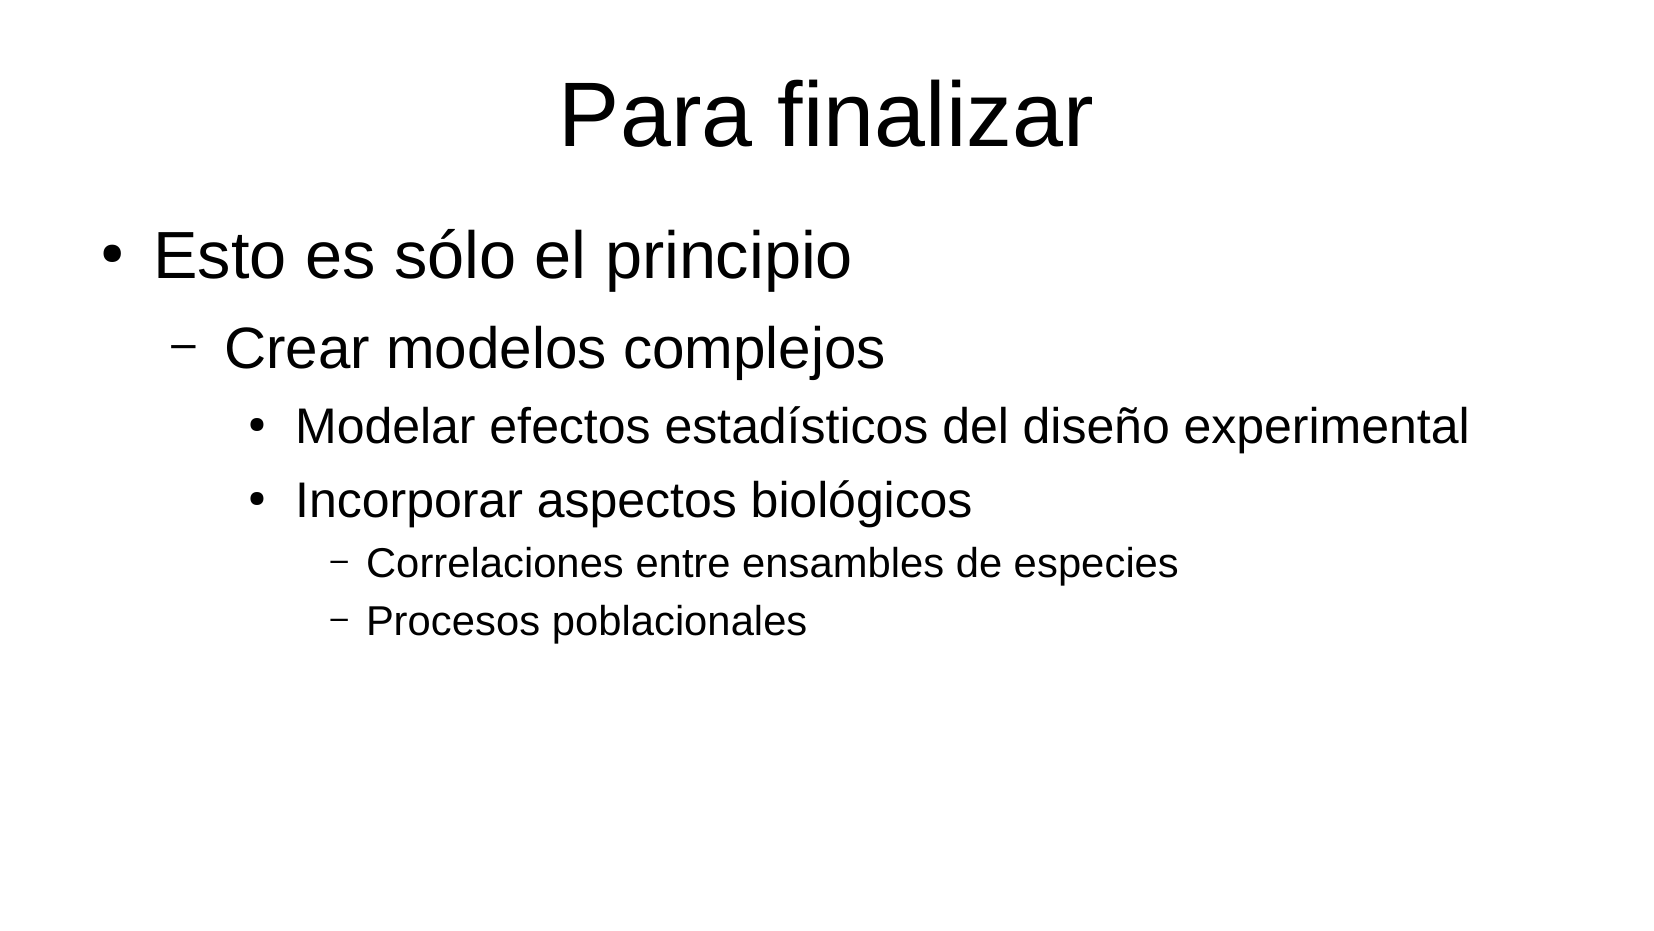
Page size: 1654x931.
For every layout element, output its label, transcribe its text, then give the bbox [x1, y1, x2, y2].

list Esto es sólo el principio Crear modelos complejos Modelar efectos estadísticos del diseño experimental Incorporar aspectos biológicos Correlaciones entre ensambles de especies Procesos poblacionales [82, 217, 1571, 758]
title Para finalizar [82, 37, 1571, 193]
